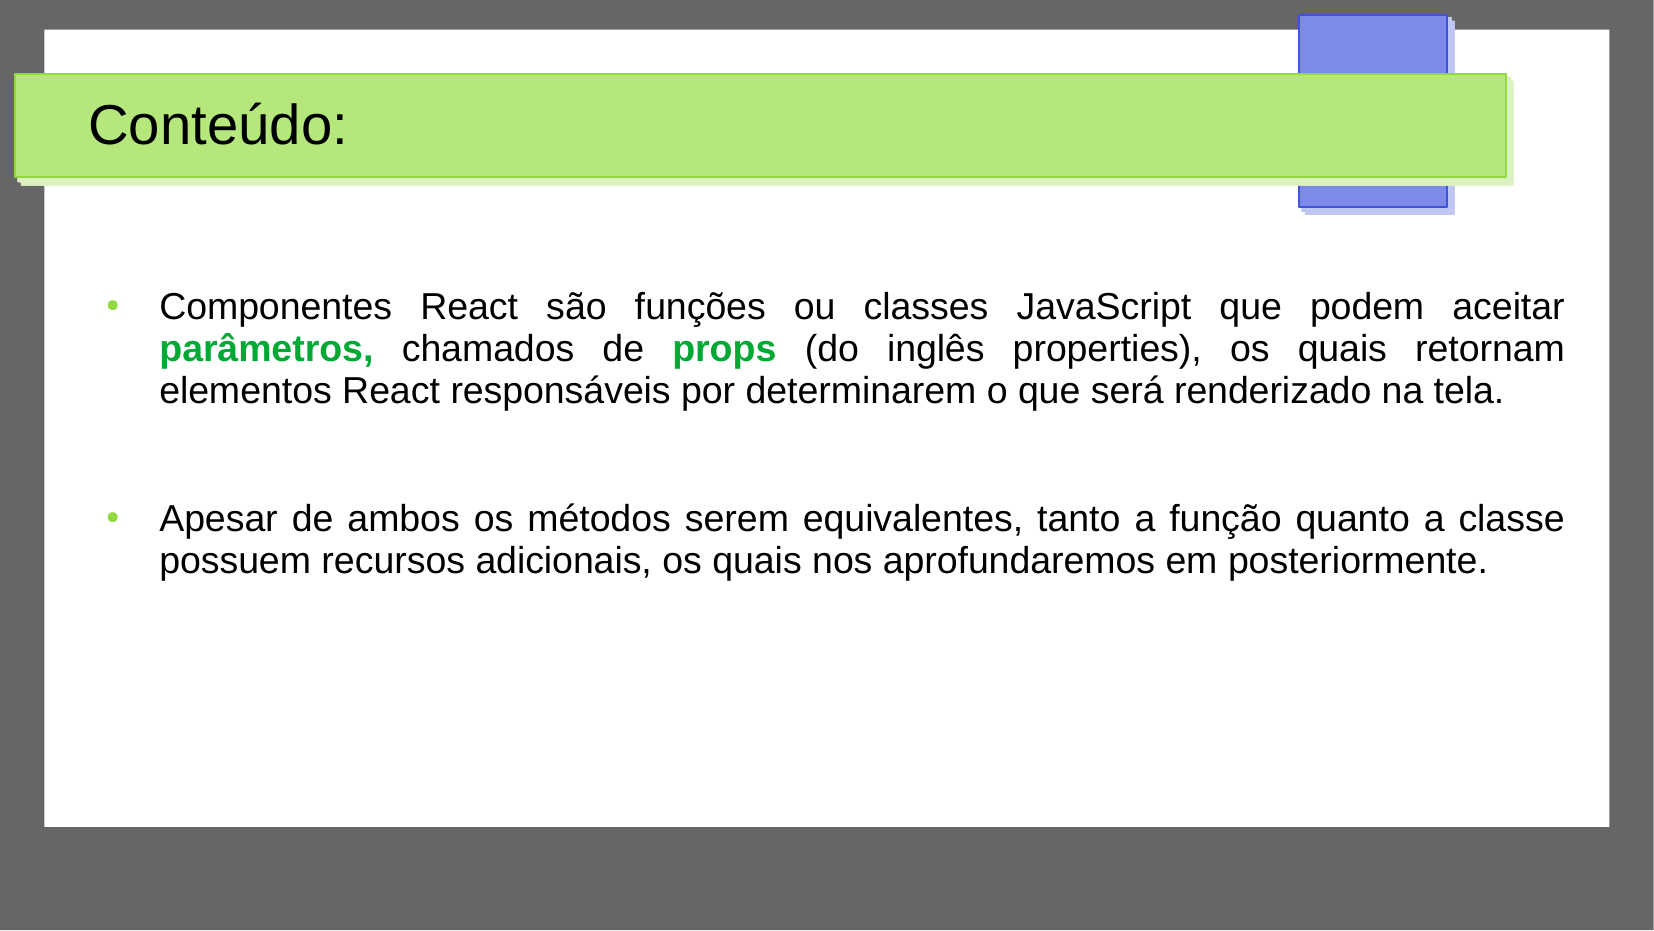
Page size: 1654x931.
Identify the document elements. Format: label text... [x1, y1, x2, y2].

list Componentes React são funções ou classes JavaScript que podem aceitar parâmetros, chamados de props (do inglês properties), os quais retornam elementos React responsáveis por determinarem o que será renderizado na tela. Apesar de ambos os métodos serem equivalentes, tanto a função quanto a classe possuem recursos adicionais, os quais nos aprofundaremos em posteriormente. [88, 221, 1565, 813]
title Conteúdo: [88, 73, 1506, 178]
